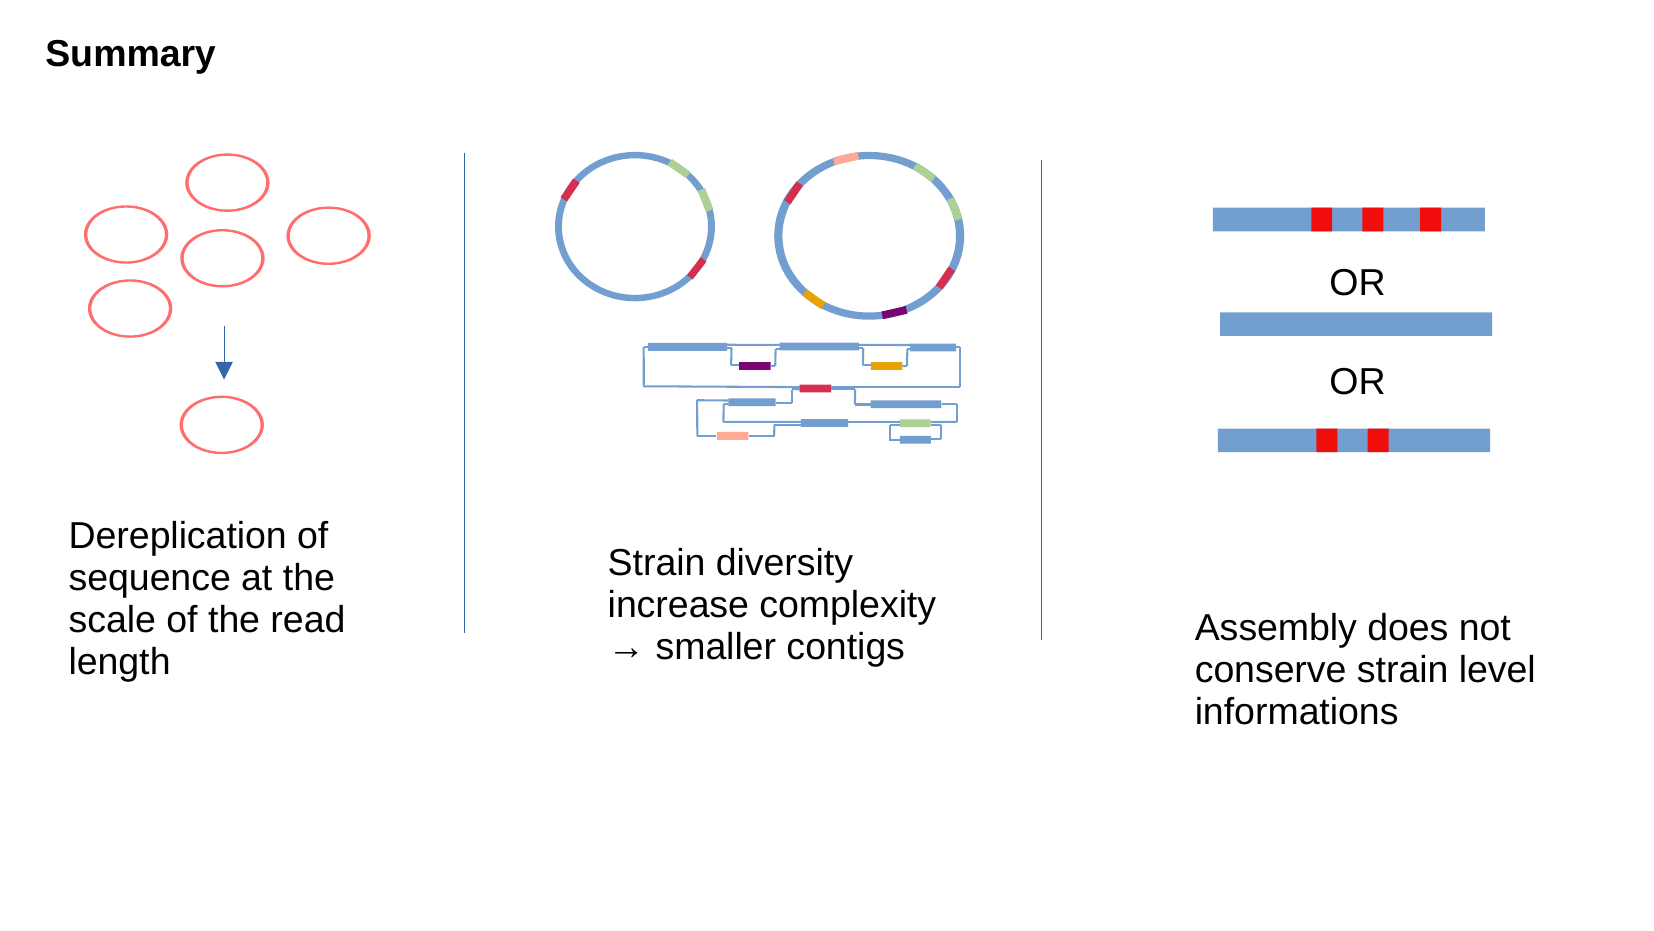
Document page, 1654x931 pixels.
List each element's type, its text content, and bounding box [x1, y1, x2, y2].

text_box [1217, 428, 1491, 453]
text_box [180, 229, 265, 288]
text_box [179, 395, 264, 455]
text_box Dereplication of sequence at the scale of the read length [53, 507, 435, 690]
text_box Strain diversity increase complexity → smaller contigs [592, 534, 974, 675]
text_box [774, 151, 965, 320]
text_box OR [1314, 352, 1417, 428]
text_box [870, 362, 903, 370]
text_box [799, 384, 832, 393]
text_box [899, 419, 931, 428]
text_box [716, 431, 749, 440]
text_box [899, 435, 931, 444]
text_box [800, 419, 849, 427]
text_box [910, 343, 957, 352]
text_box [1220, 312, 1314, 336]
text_box [555, 151, 715, 302]
text_box [1212, 207, 1485, 232]
text_box [647, 342, 728, 351]
text_box Assembly does not conserve strain level informations [1179, 599, 1561, 740]
text_box [739, 362, 771, 370]
text_box [83, 205, 169, 264]
text_box [87, 279, 173, 338]
text_box [779, 342, 859, 351]
text_box [1417, 312, 1493, 336]
text_box [185, 153, 270, 212]
text_box Summary [30, 25, 1107, 133]
text_box [870, 400, 942, 409]
text_box [728, 398, 776, 407]
text_box OR [1314, 254, 1417, 352]
text_box [286, 206, 371, 265]
